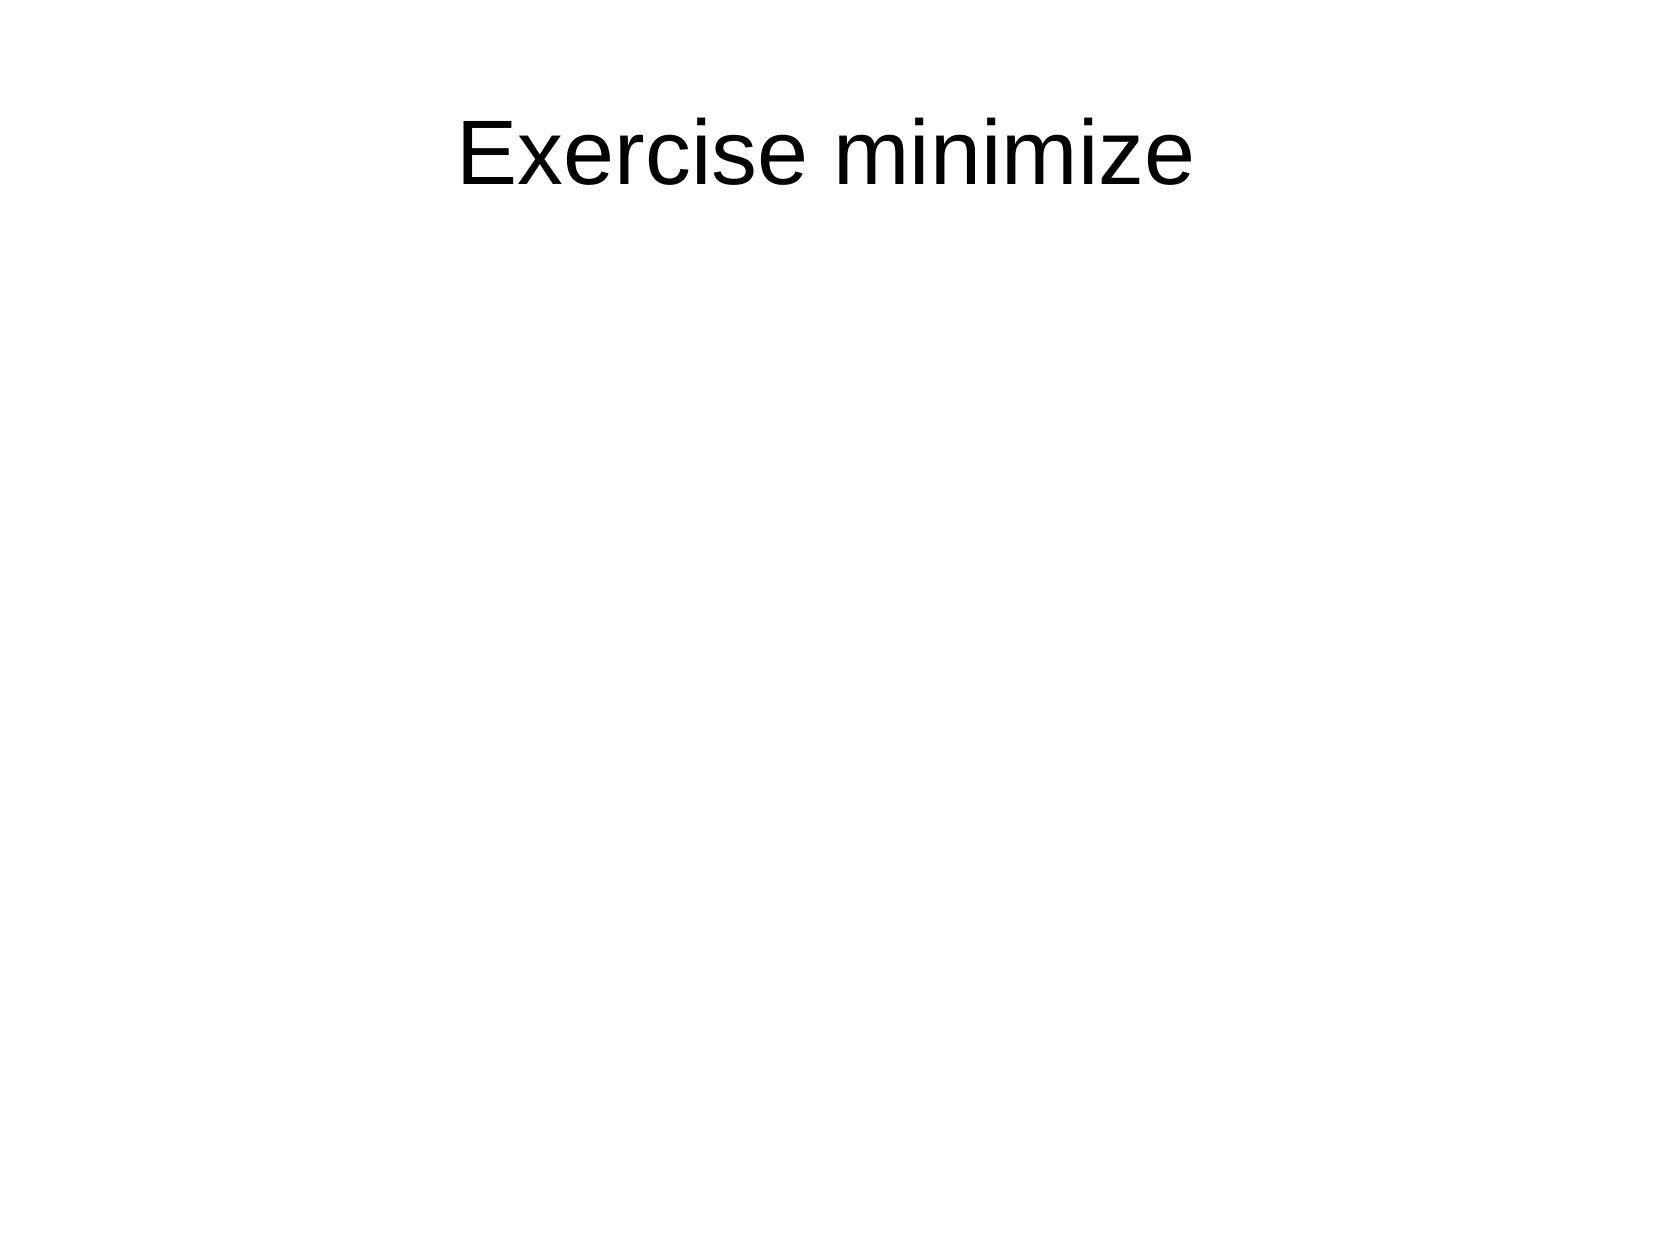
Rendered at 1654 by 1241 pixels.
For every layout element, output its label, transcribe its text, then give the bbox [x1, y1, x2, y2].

title Exercise minimize [82, 49, 1571, 257]
